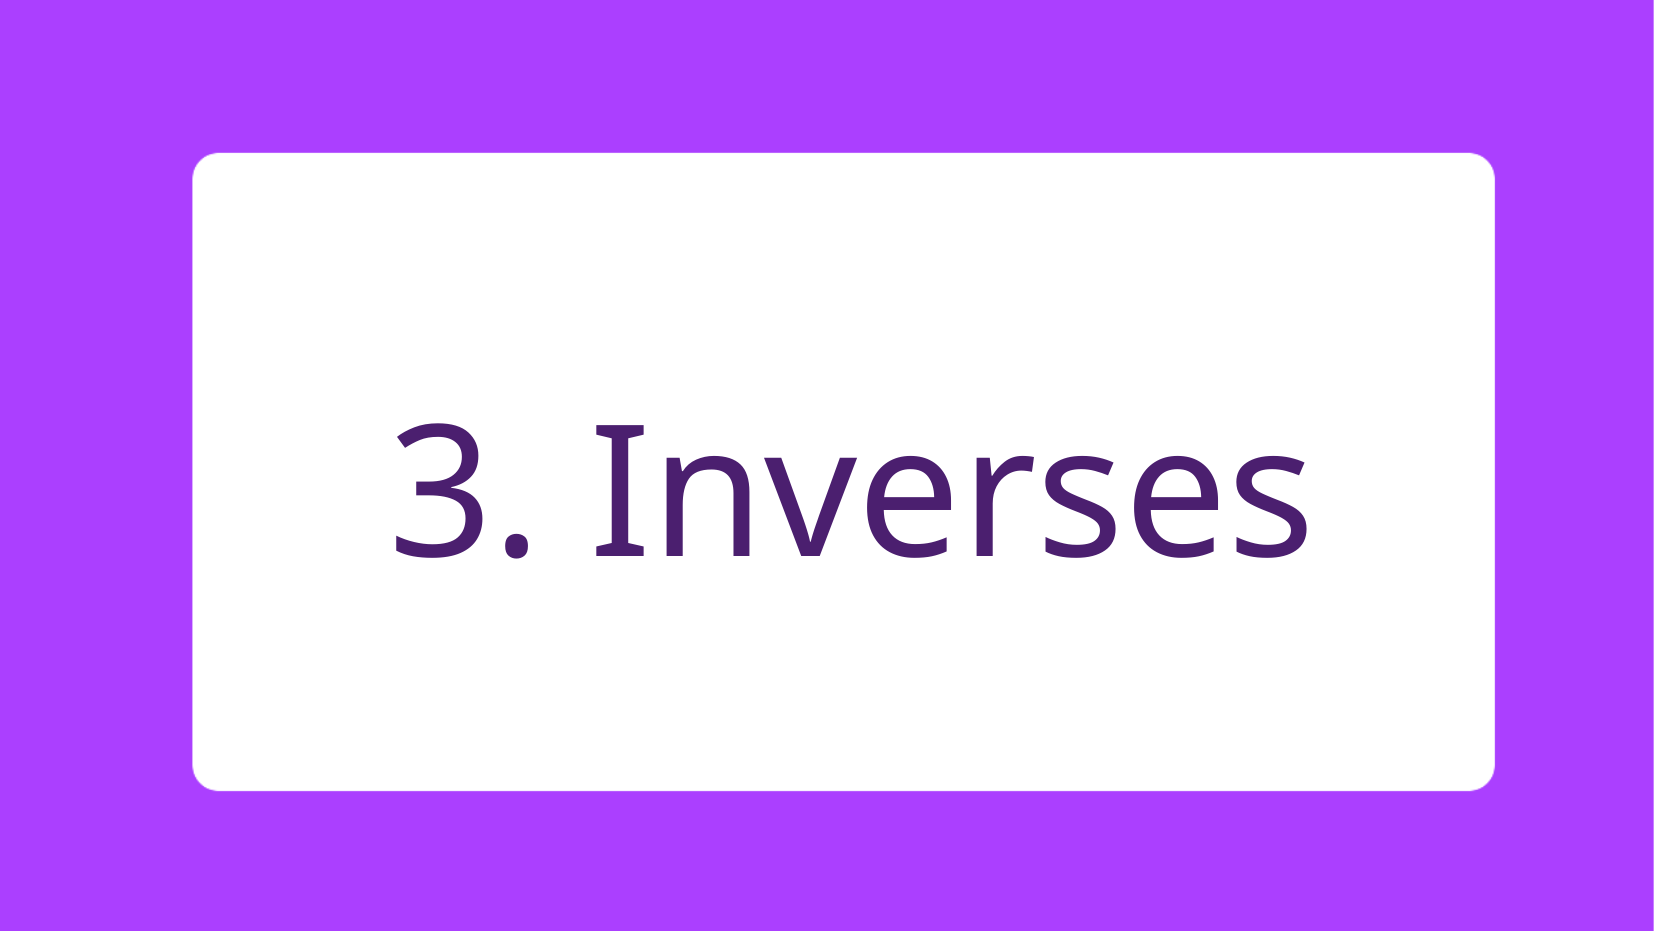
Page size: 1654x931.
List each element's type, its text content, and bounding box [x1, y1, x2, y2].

title 3. Inverses [193, 393, 1511, 577]
picture [0, 0, 1654, 931]
